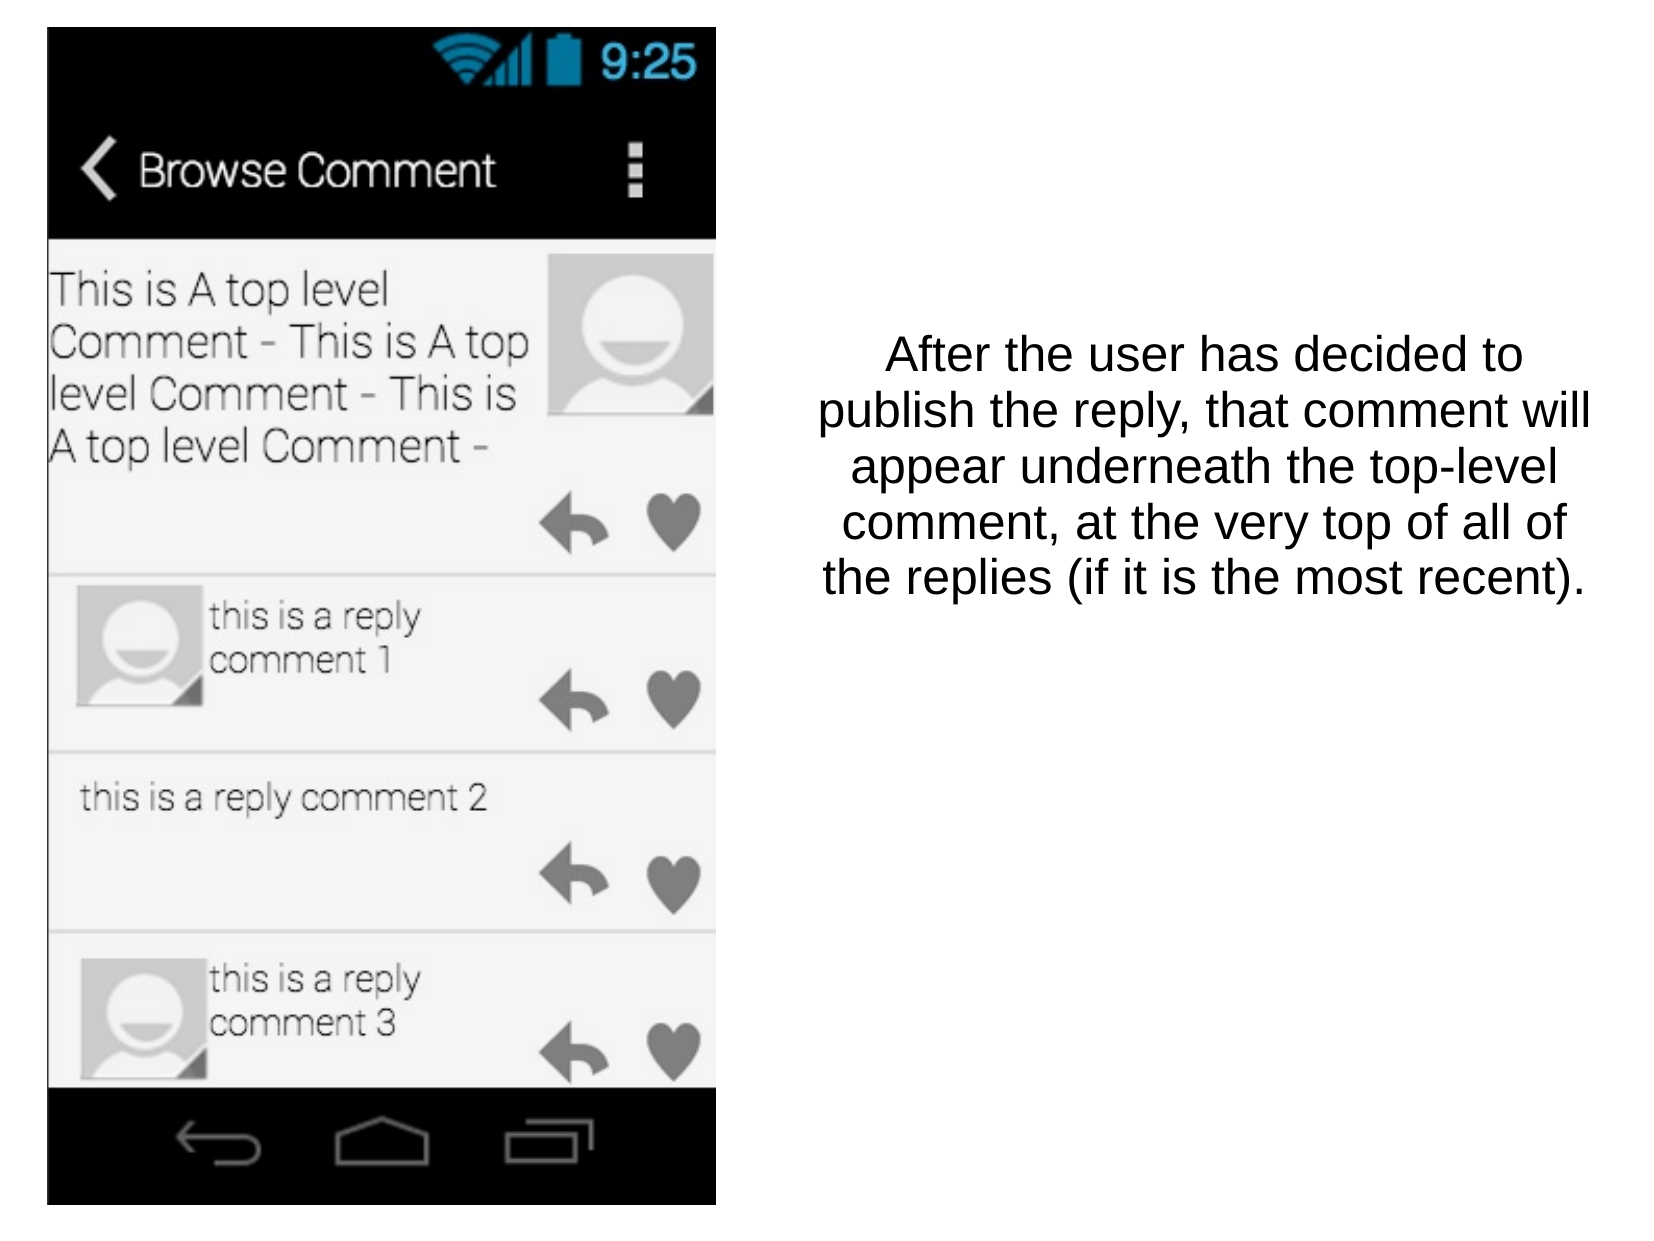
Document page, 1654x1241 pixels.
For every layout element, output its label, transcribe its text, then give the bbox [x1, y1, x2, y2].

picture [47, 27, 716, 1205]
list After the user has decided to publish the reply, that comment will appear underneath the top-level comment, at the very top of all of the replies (if it is the most recent). [744, 70, 1595, 1123]
